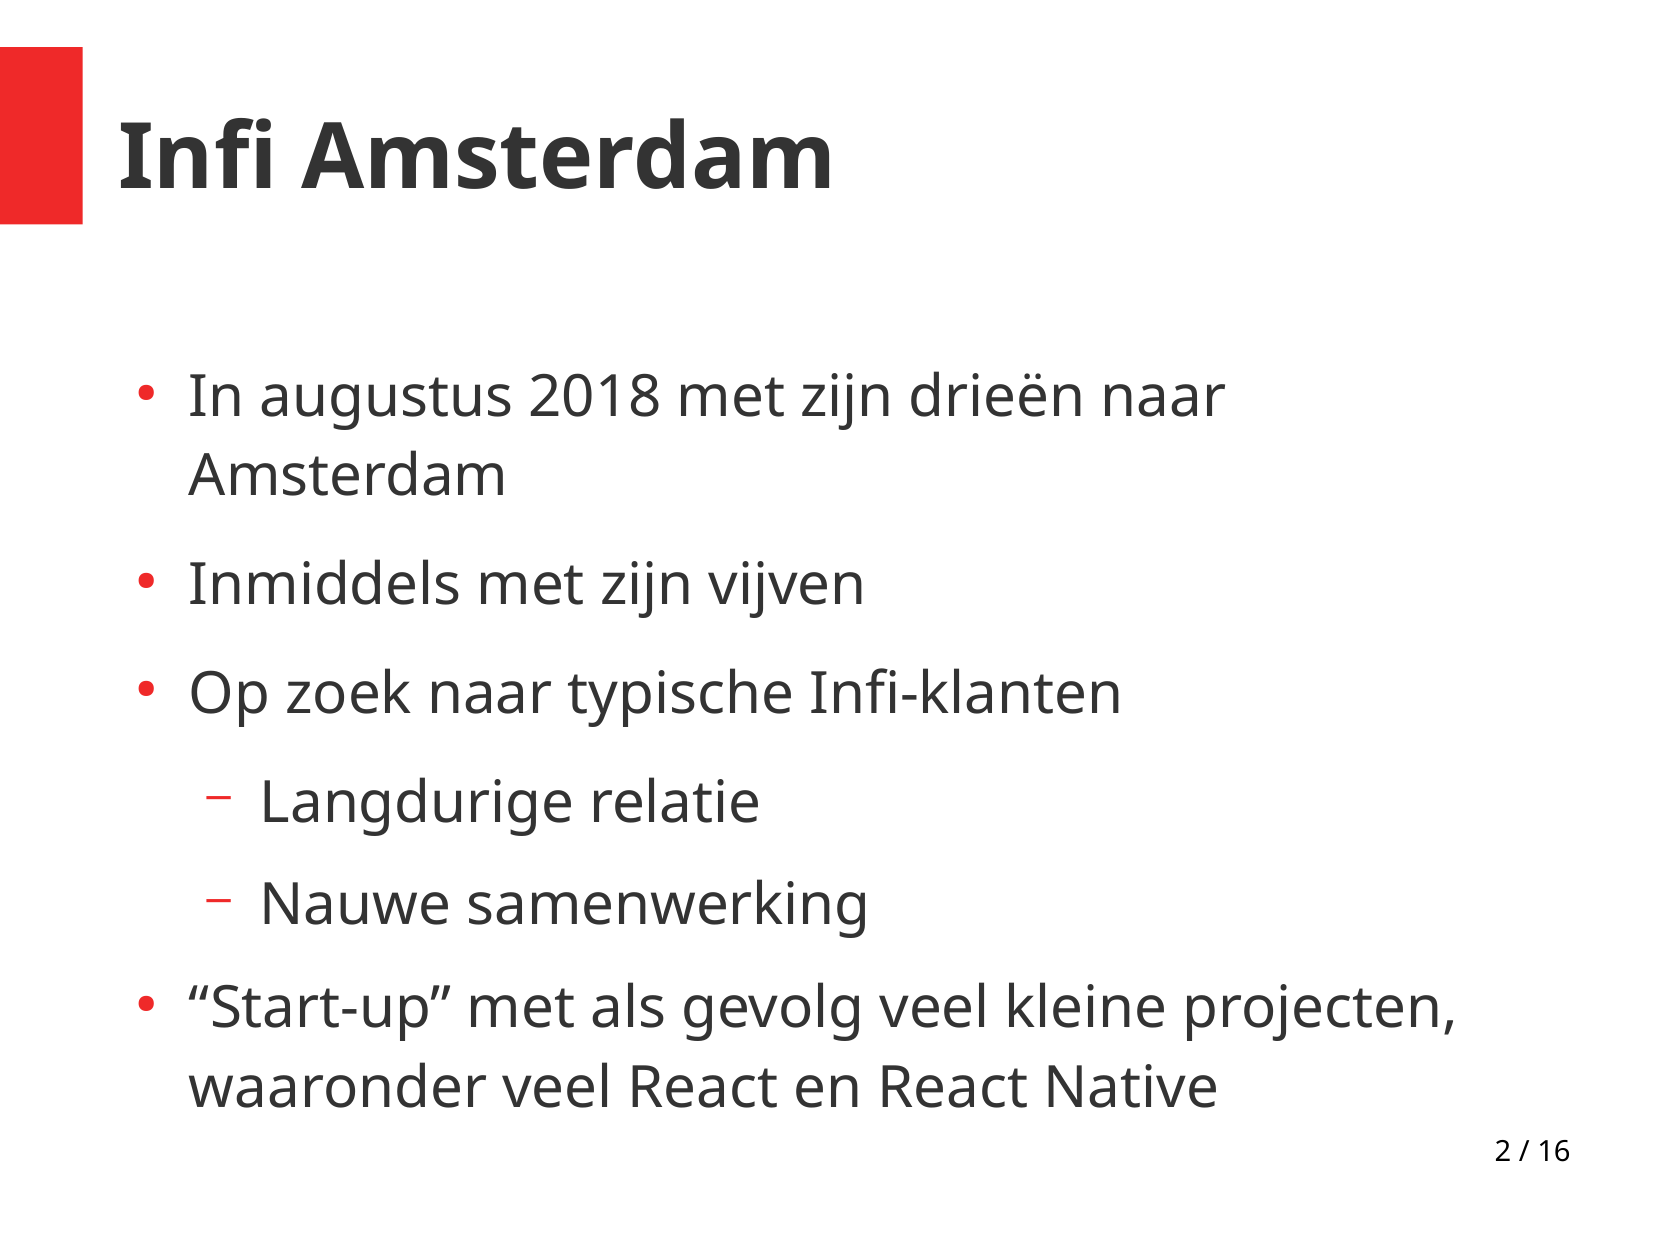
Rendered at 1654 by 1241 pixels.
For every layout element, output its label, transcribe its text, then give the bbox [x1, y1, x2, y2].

list In augustus 2018 met zijn drieën naar Amsterdam Inmiddels met zijn vijven Op zoek naar typische Infi-klanten Langdurige relatie Nauwe samenwerking “Start-up” met als gevolg veel kleine projecten, waaronder veel React en React Native [118, 354, 1536, 1074]
title Infi Amsterdam [118, 49, 1571, 257]
